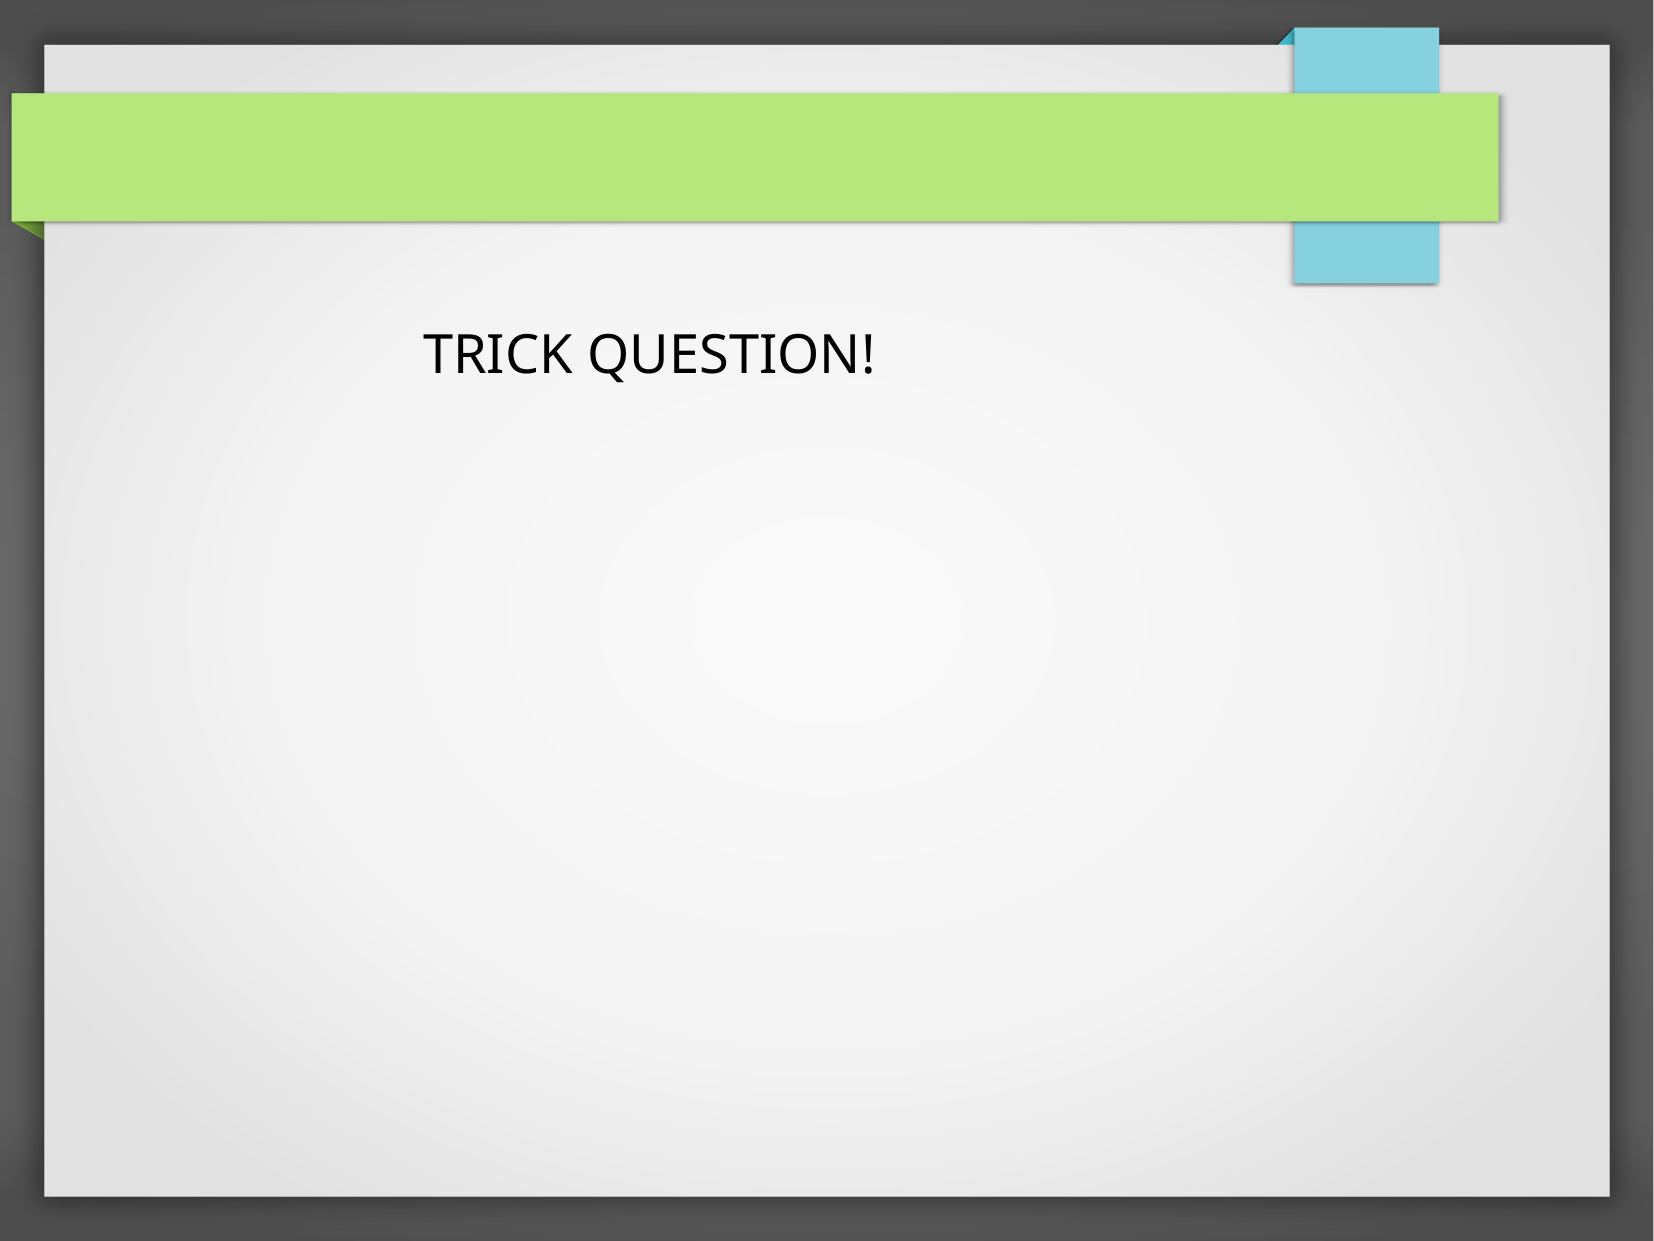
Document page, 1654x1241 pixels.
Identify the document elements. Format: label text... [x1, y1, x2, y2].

subtitle TRICK QUESTION! [70, 106, 1229, 1063]
picture [0, 0, 1654, 1241]
